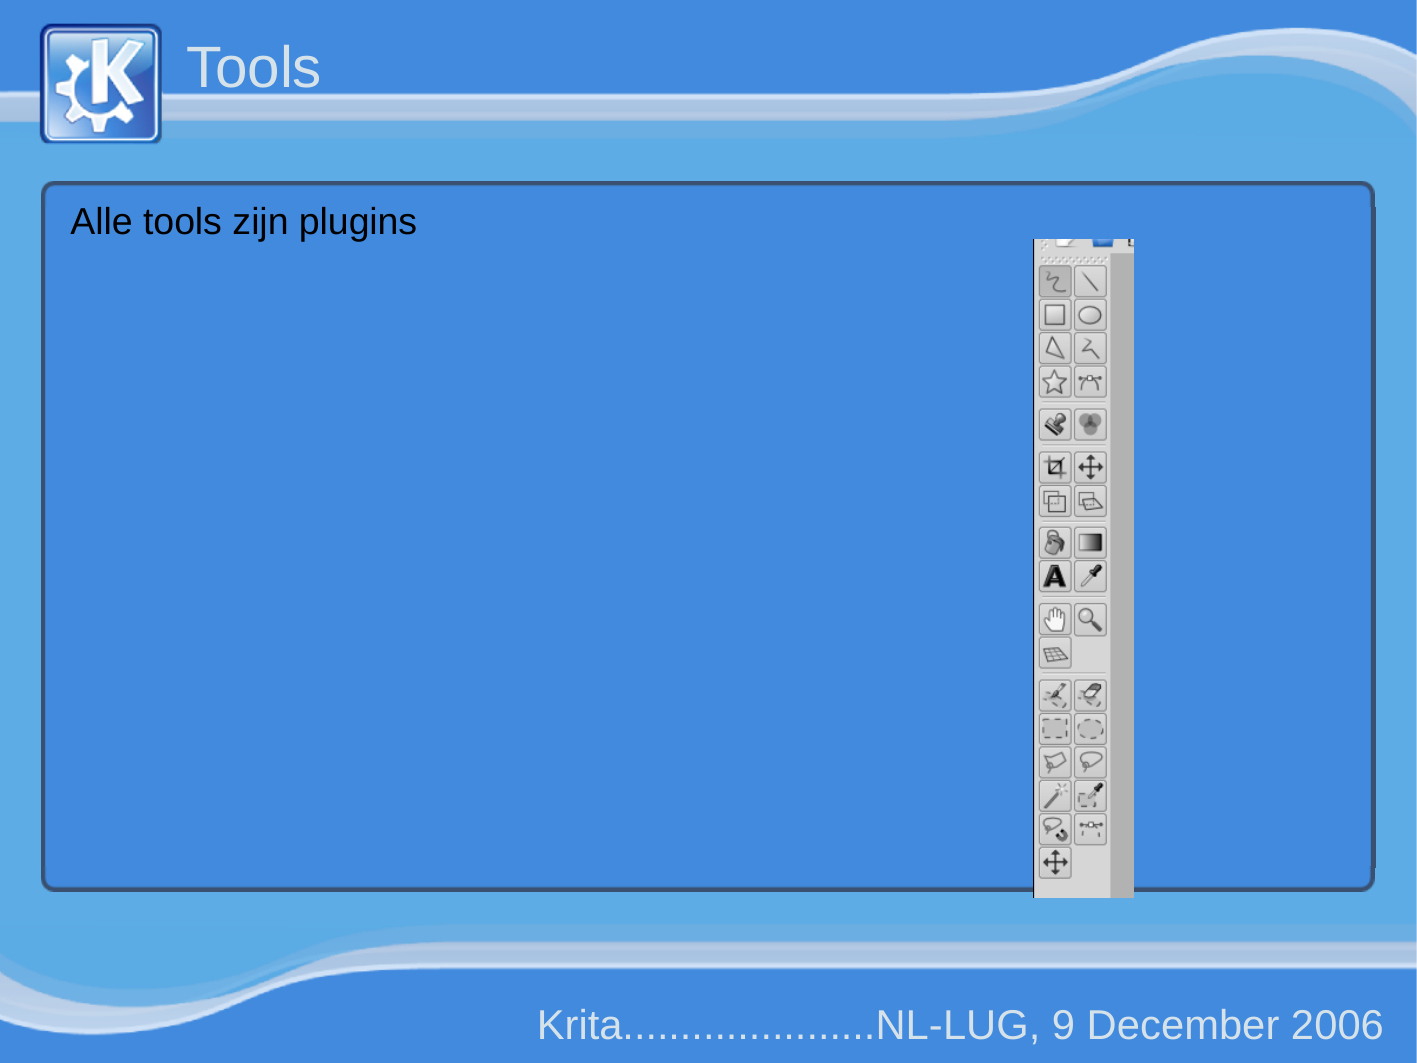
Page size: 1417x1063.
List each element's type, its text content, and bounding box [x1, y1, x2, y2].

picture [0, 0, 1417, 1063]
text_box Alle tools zijn plugins [55, 193, 1357, 880]
text_box Tools [171, 27, 1048, 105]
